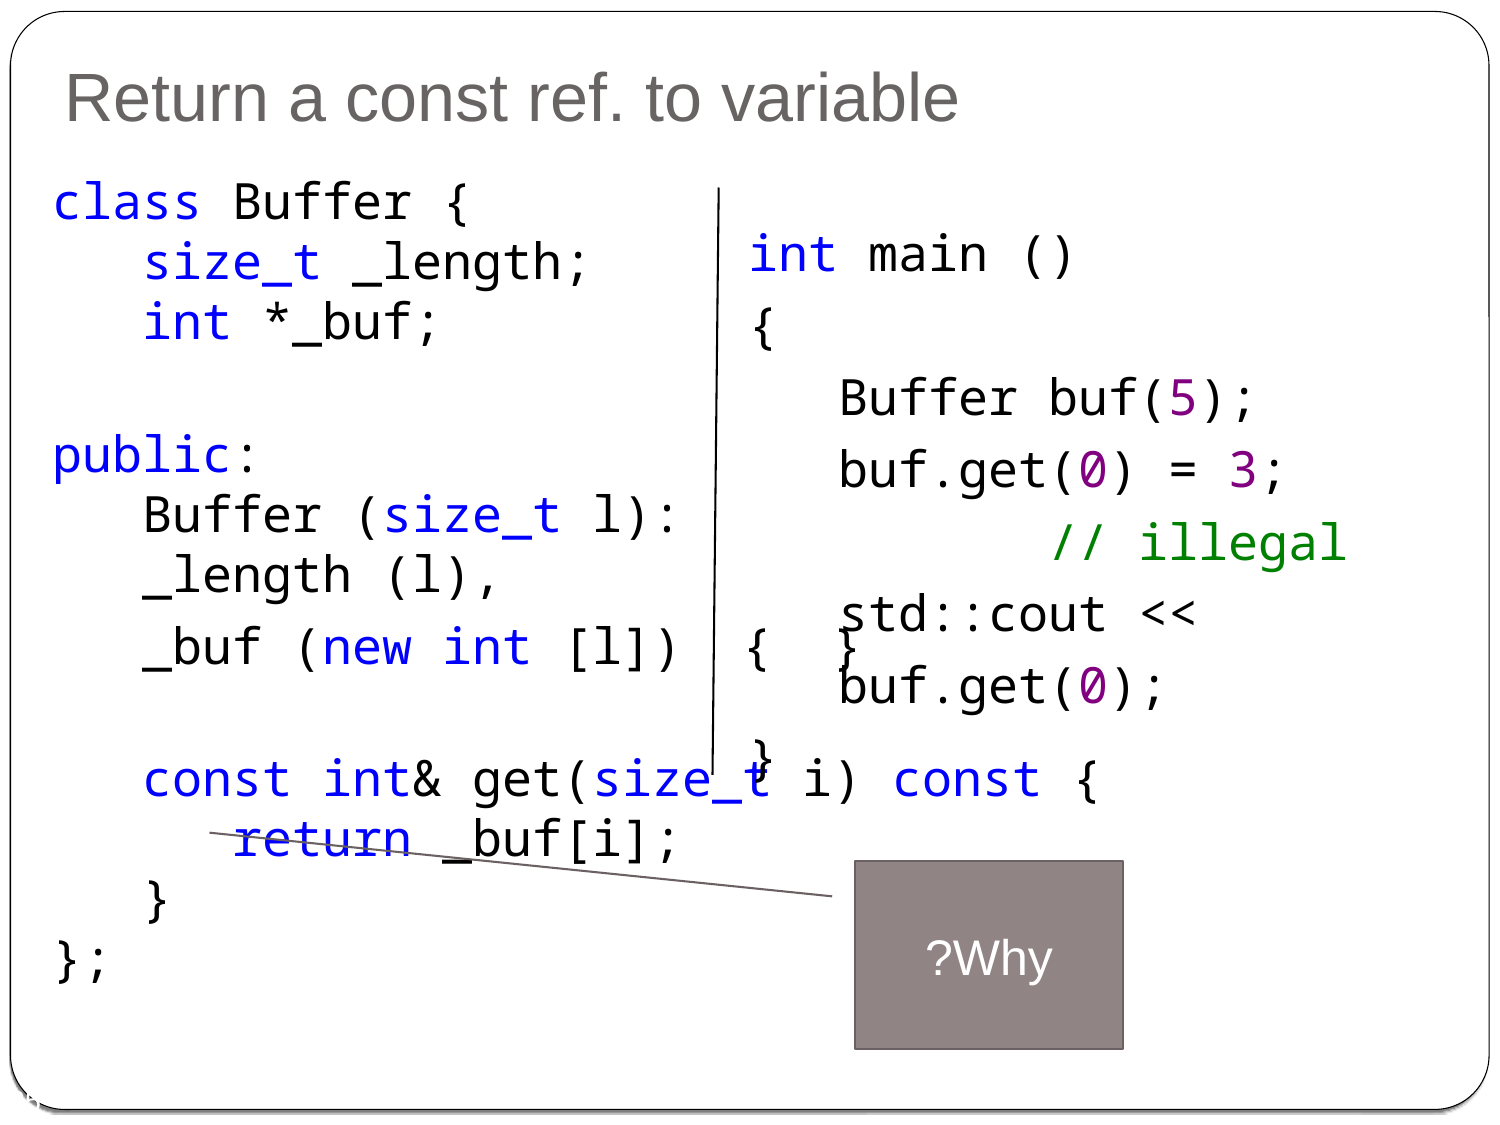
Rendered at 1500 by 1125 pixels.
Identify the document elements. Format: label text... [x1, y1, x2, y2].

list class Buffer { size_t _length; int *_buf; public: Buffer (size_t l): _length (l), _buf (new int [l]) { } const int& get(size_t i) const { return _buf[i]; } }; [37, 162, 1463, 1088]
text_box Why? [855, 861, 1123, 1049]
title Return a const ref. to variable [50, 45, 1450, 150]
text_box int main () { Buffer buf(5); buf.get(0) = 3; // illegal std::cout << buf.get(0); } [718, 187, 1500, 1097]
slide_number <number> [0, 1074, 50, 1125]
